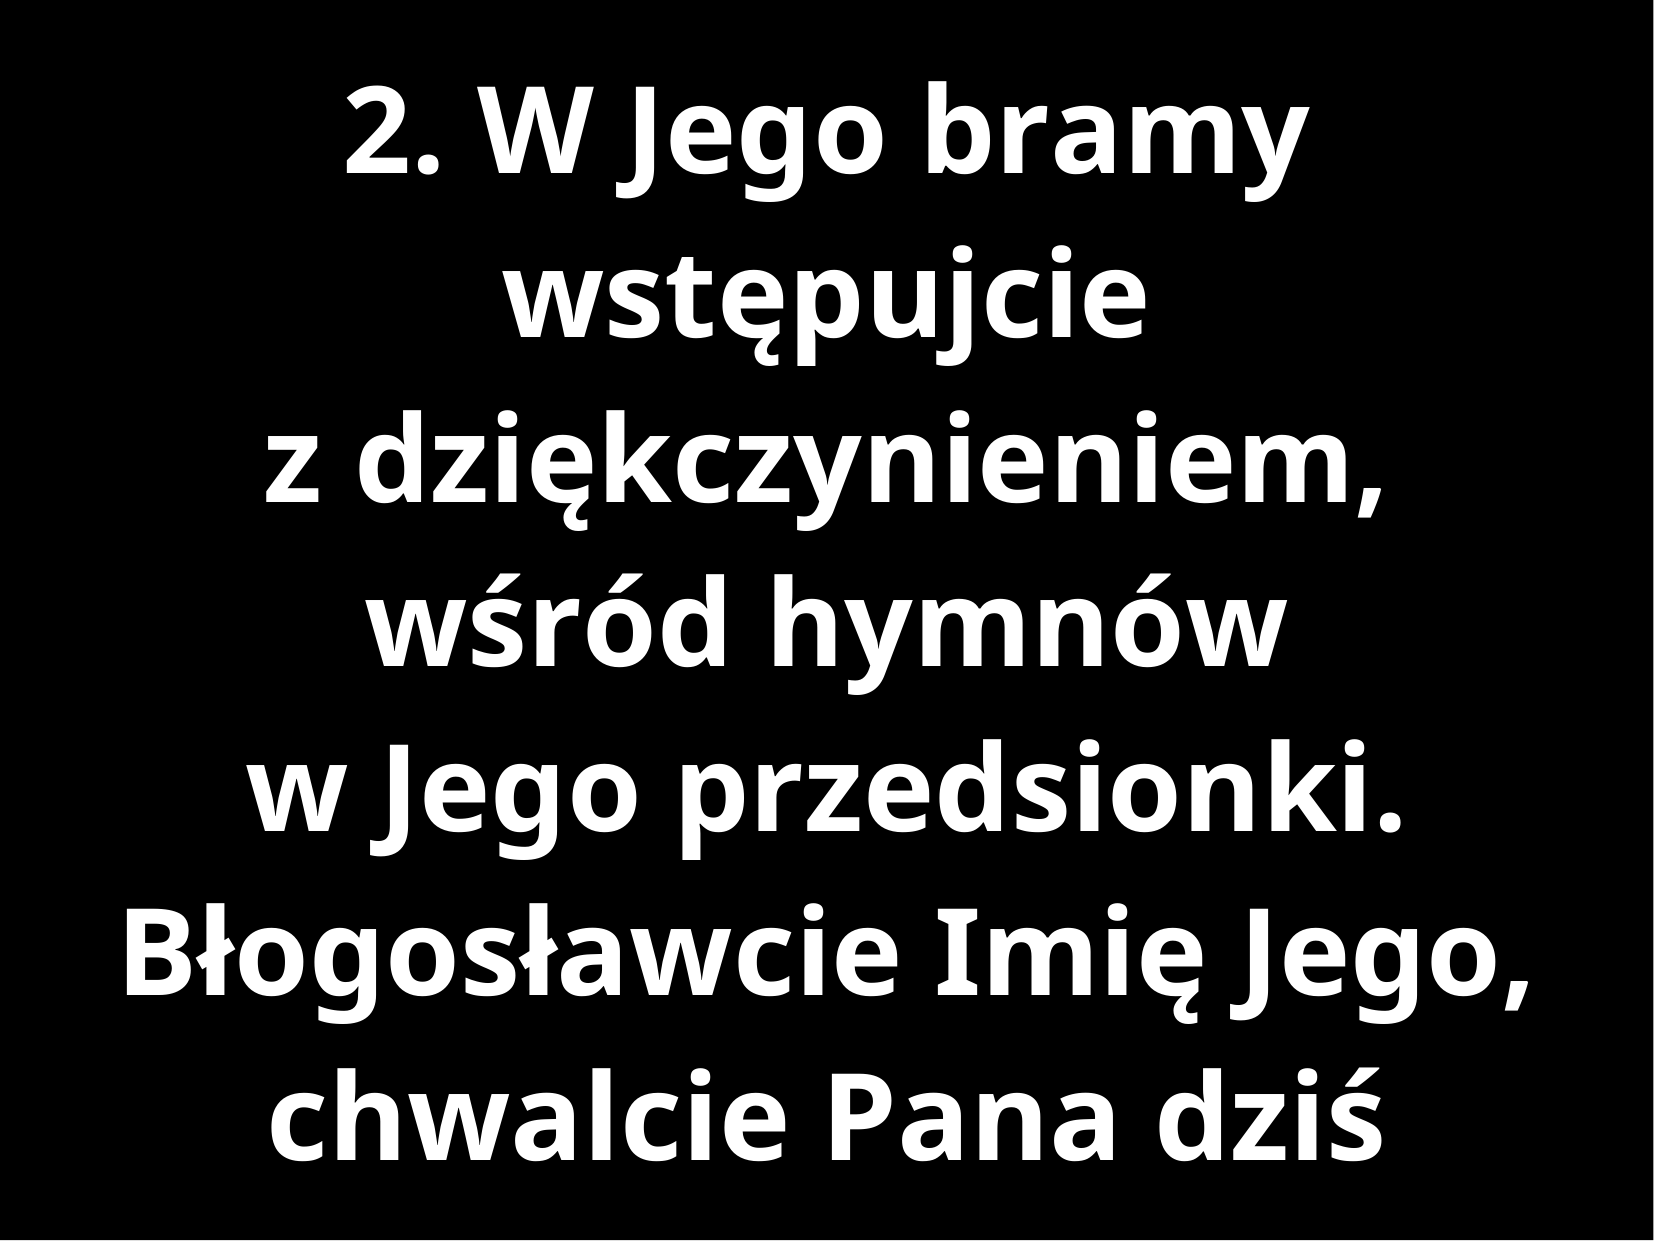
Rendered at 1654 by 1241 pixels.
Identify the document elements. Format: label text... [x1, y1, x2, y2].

title 2. W Jego bramy wstępujcie z dziękczynieniem, wśród hymnów w Jego przedsionki. Błogosławcie Imię Jego, chwalcie Pana dziś [0, 0, 1654, 1241]
